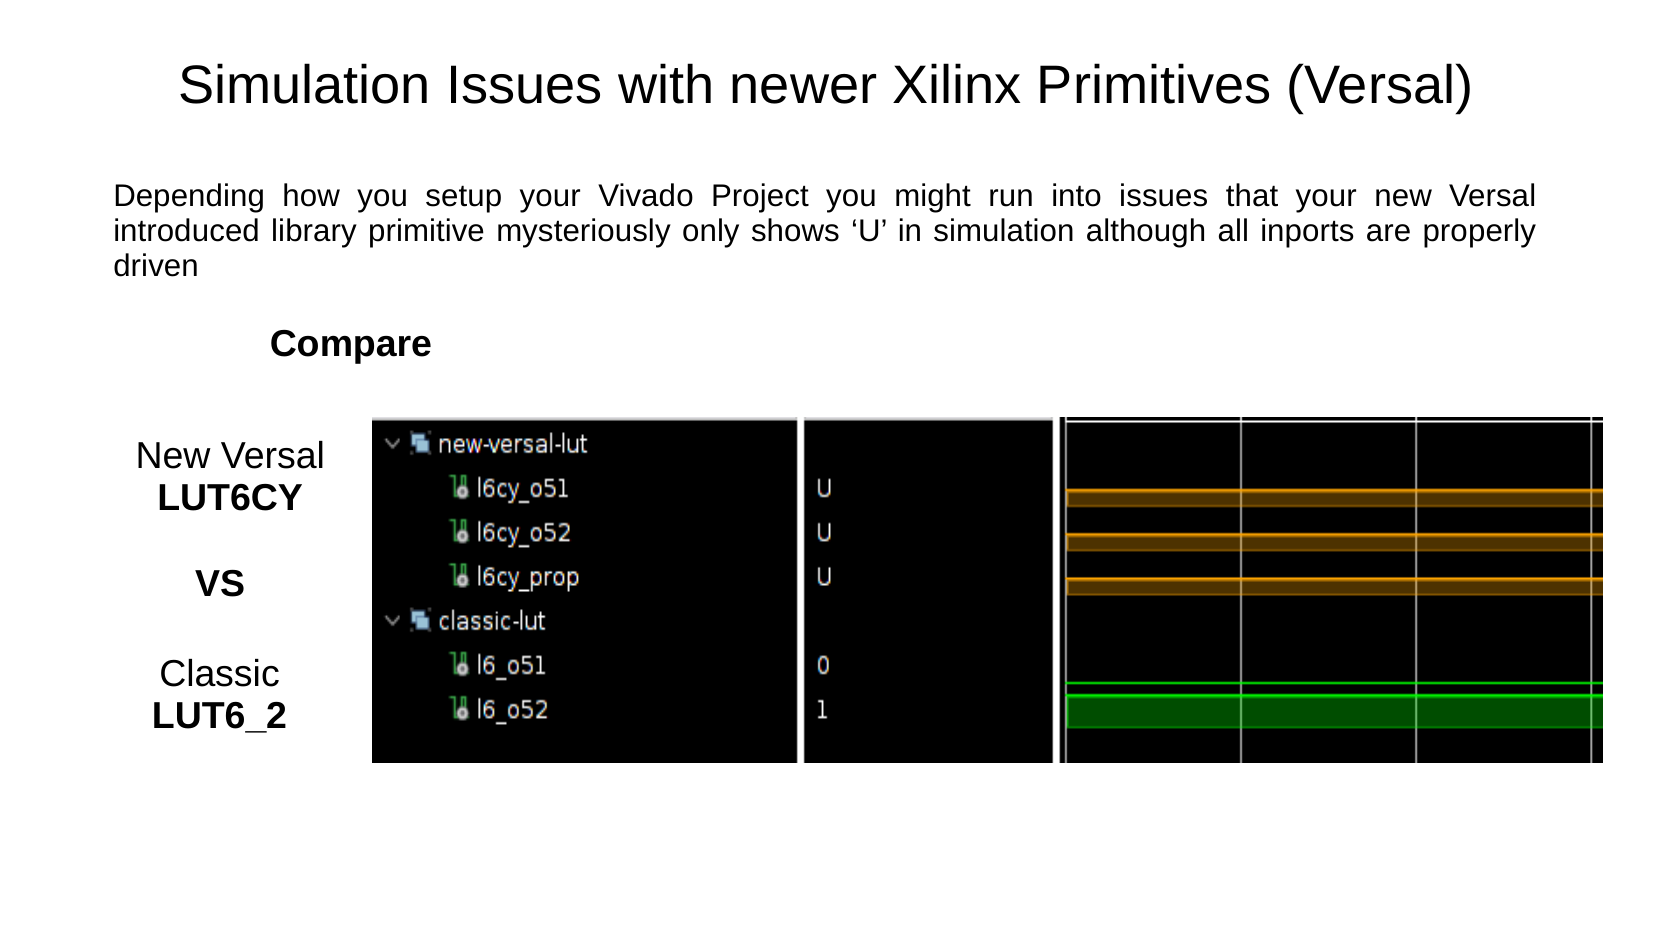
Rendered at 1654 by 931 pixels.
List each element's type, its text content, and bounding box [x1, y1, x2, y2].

text_box VS [180, 555, 301, 613]
text_box Compare [255, 315, 496, 372]
text_box New Versal LUT6CY [57, 426, 372, 526]
title Simulation Issues with newer Xilinx Primitives (Versal) [82, 7, 1571, 163]
text_box Classic LUT6_2 [69, 645, 370, 744]
picture [372, 417, 1603, 763]
text_box Depending how you setup your Vivado Project you might run into issues that your new Versal introduced library primitive mysteriously only shows ‘U’ in simulation although all inports are properly driven [98, 171, 1554, 291]
